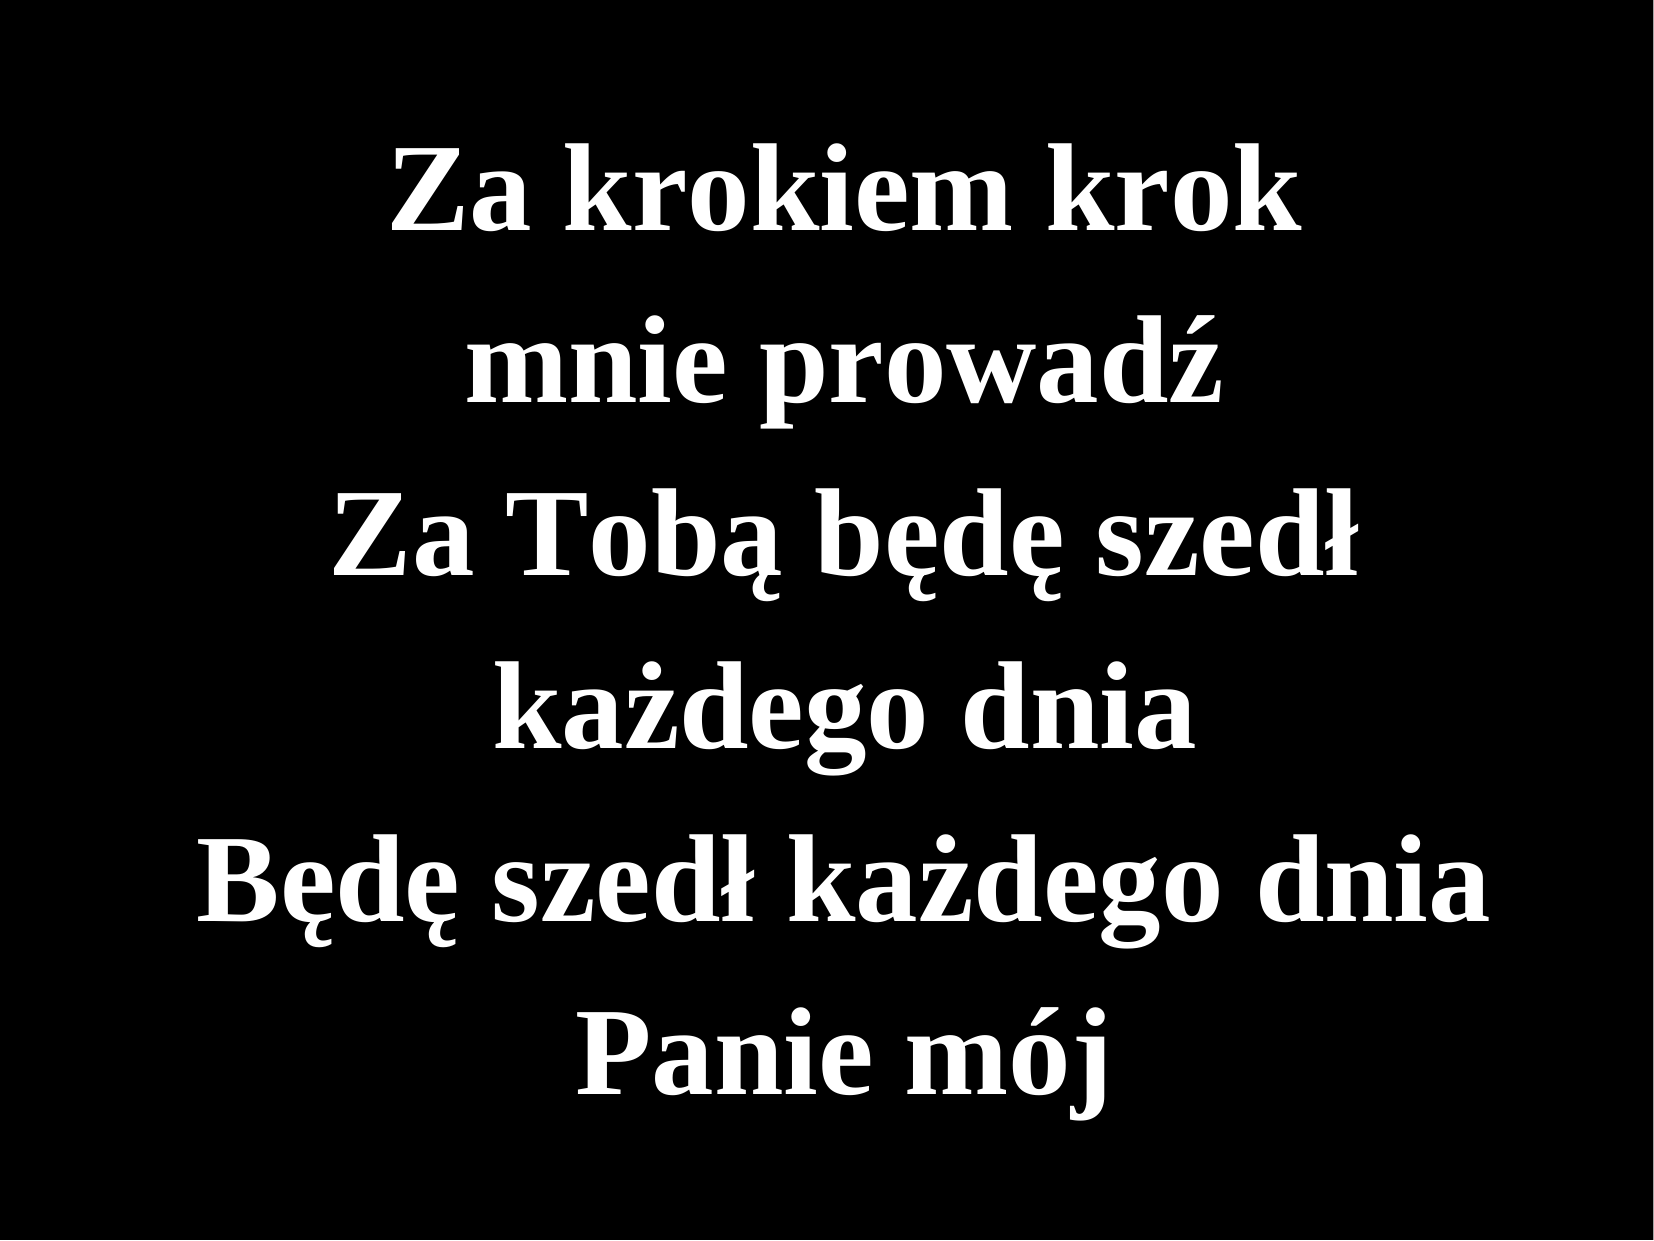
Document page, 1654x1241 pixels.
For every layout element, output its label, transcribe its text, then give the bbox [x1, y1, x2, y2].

subtitle Za krokiem krok ppp mnie prowadź ppp Za Tobą będę szedł ppp każdego dnia ppp Będę szedł każdego dnia ppp Panie mój [0, 0, 1654, 1241]
